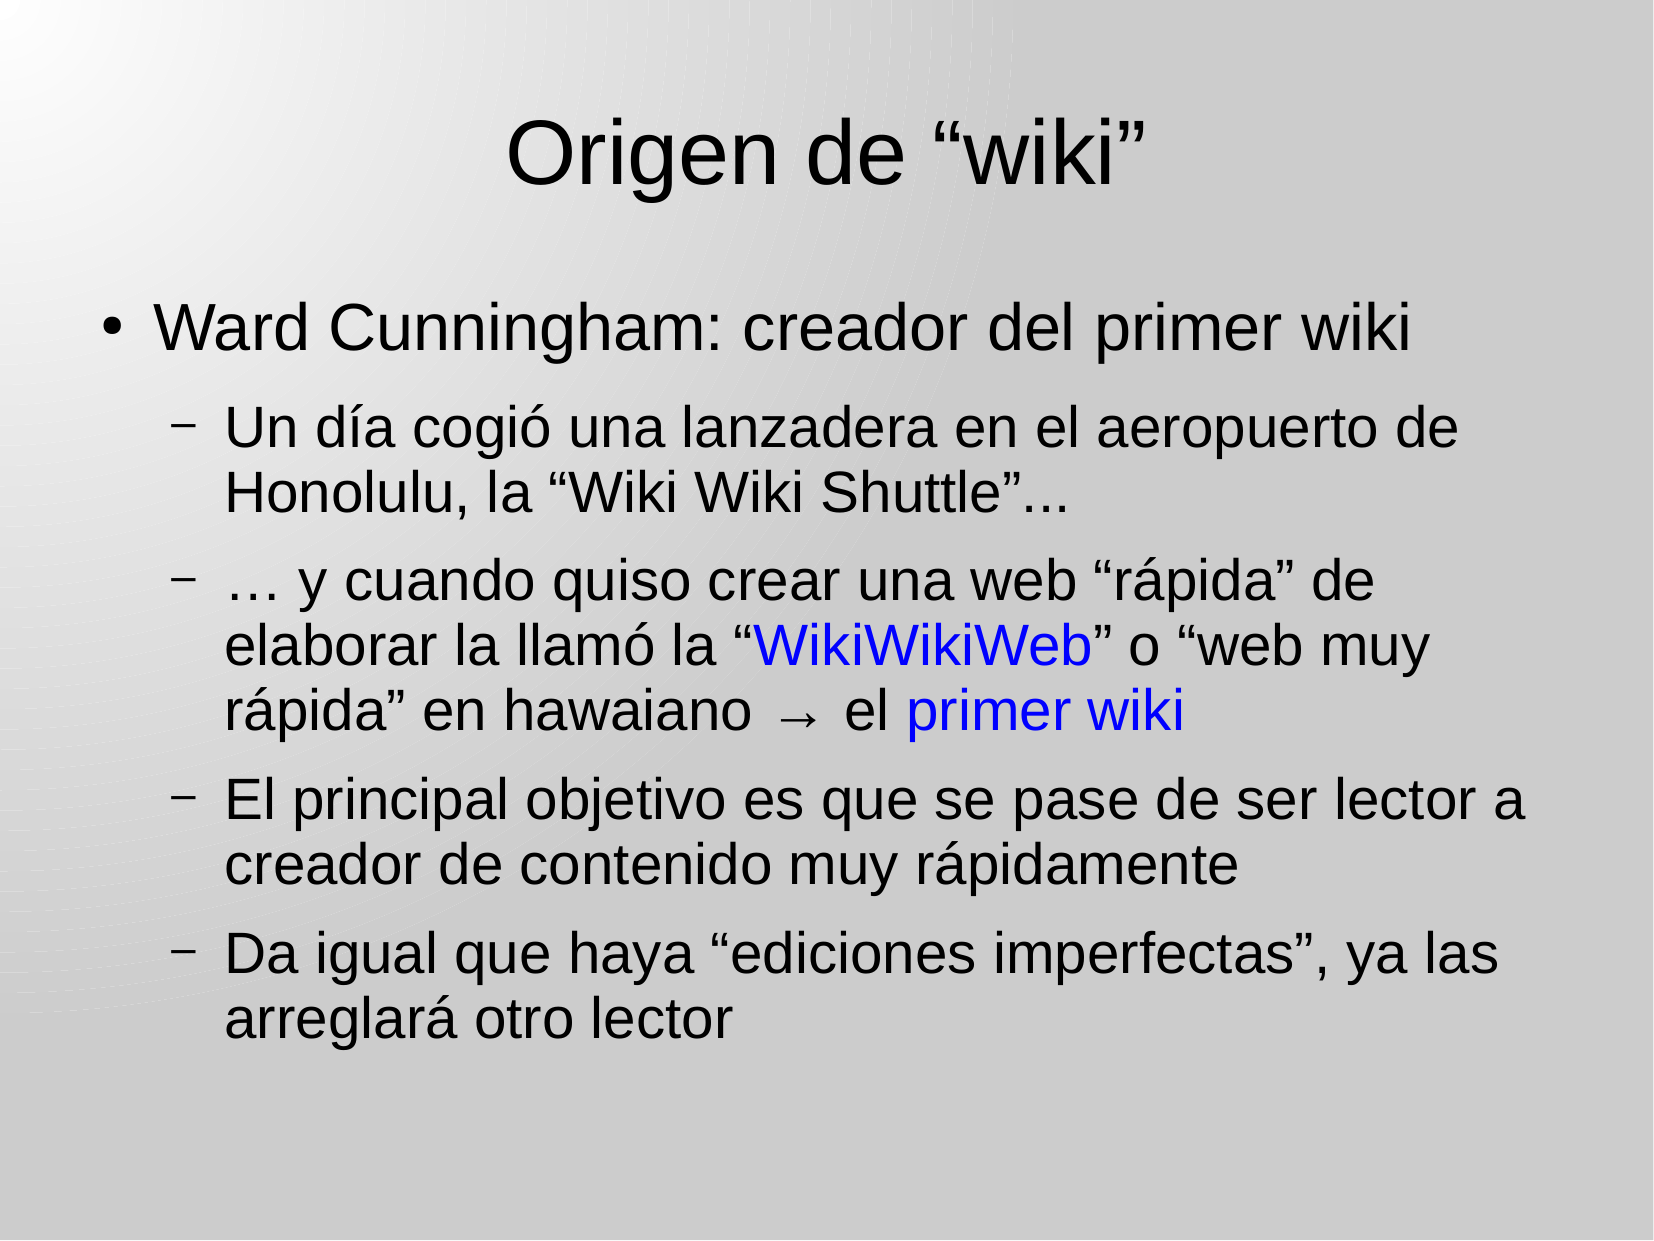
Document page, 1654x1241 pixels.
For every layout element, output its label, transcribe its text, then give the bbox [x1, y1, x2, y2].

title Origen de “wiki” [82, 49, 1571, 257]
list Ward Cunningham: creador del primer wiki Un día cogió una lanzadera en el aeropuerto de Honolulu, la “Wiki Wiki Shuttle”... … y cuando quiso crear una web “rápida” de elaborar la llamó la “WikiWikiWeb” o “web muy rápida” en hawaiano → el primer wiki El principal objetivo es que se pase de ser lector a creador de contenido muy rápidamente Da igual que haya “ediciones imperfectas”, ya las arreglará otro lector [82, 290, 1538, 1109]
